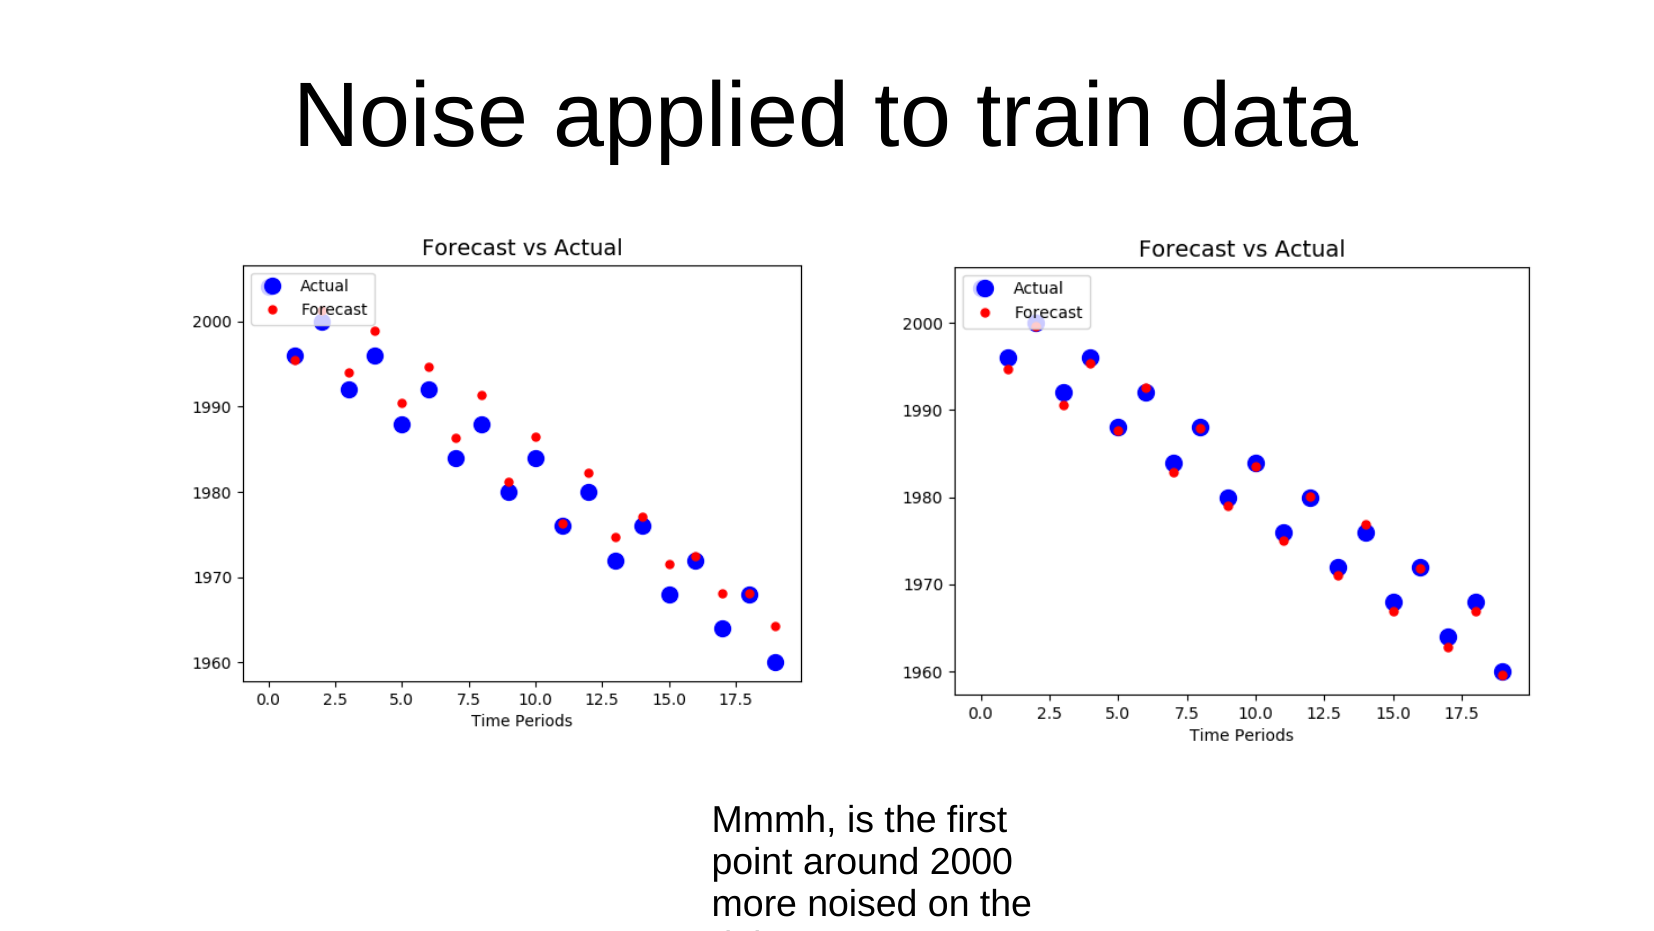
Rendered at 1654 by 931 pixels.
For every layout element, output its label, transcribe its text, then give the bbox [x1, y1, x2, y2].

picture [153, 200, 1603, 756]
title Noise applied to train data [82, 37, 1571, 193]
text_box Mmmh, is the first point around 2000 more noised on the right ? [696, 791, 1099, 931]
